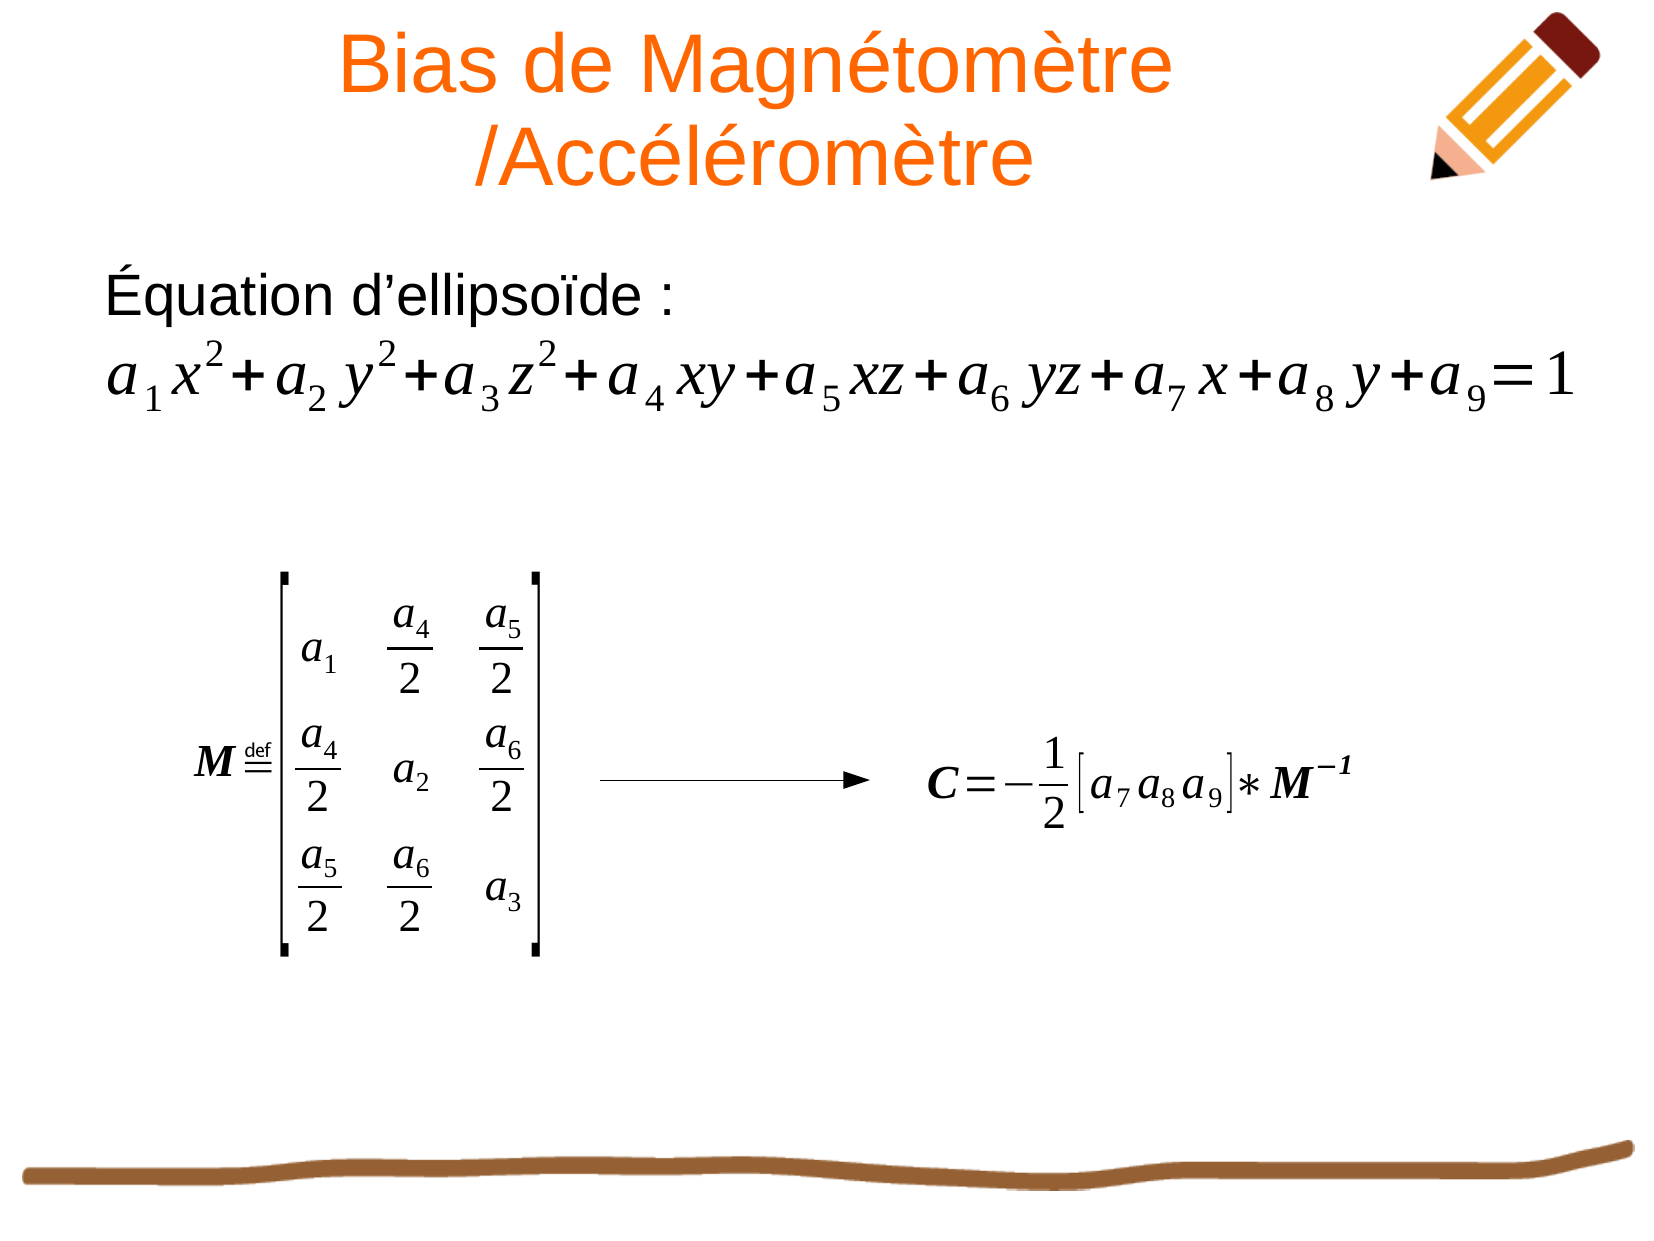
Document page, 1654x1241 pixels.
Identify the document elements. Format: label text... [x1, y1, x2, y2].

chart [915, 727, 1366, 841]
text_box Équation d’ellipsoïde : [90, 255, 931, 400]
picture [22, 1140, 1635, 1191]
chart [180, 570, 556, 960]
title Bias de Magnétomètre /Accéléromètre [82, 17, 1430, 204]
picture [1430, 12, 1601, 181]
chart [90, 330, 1592, 430]
